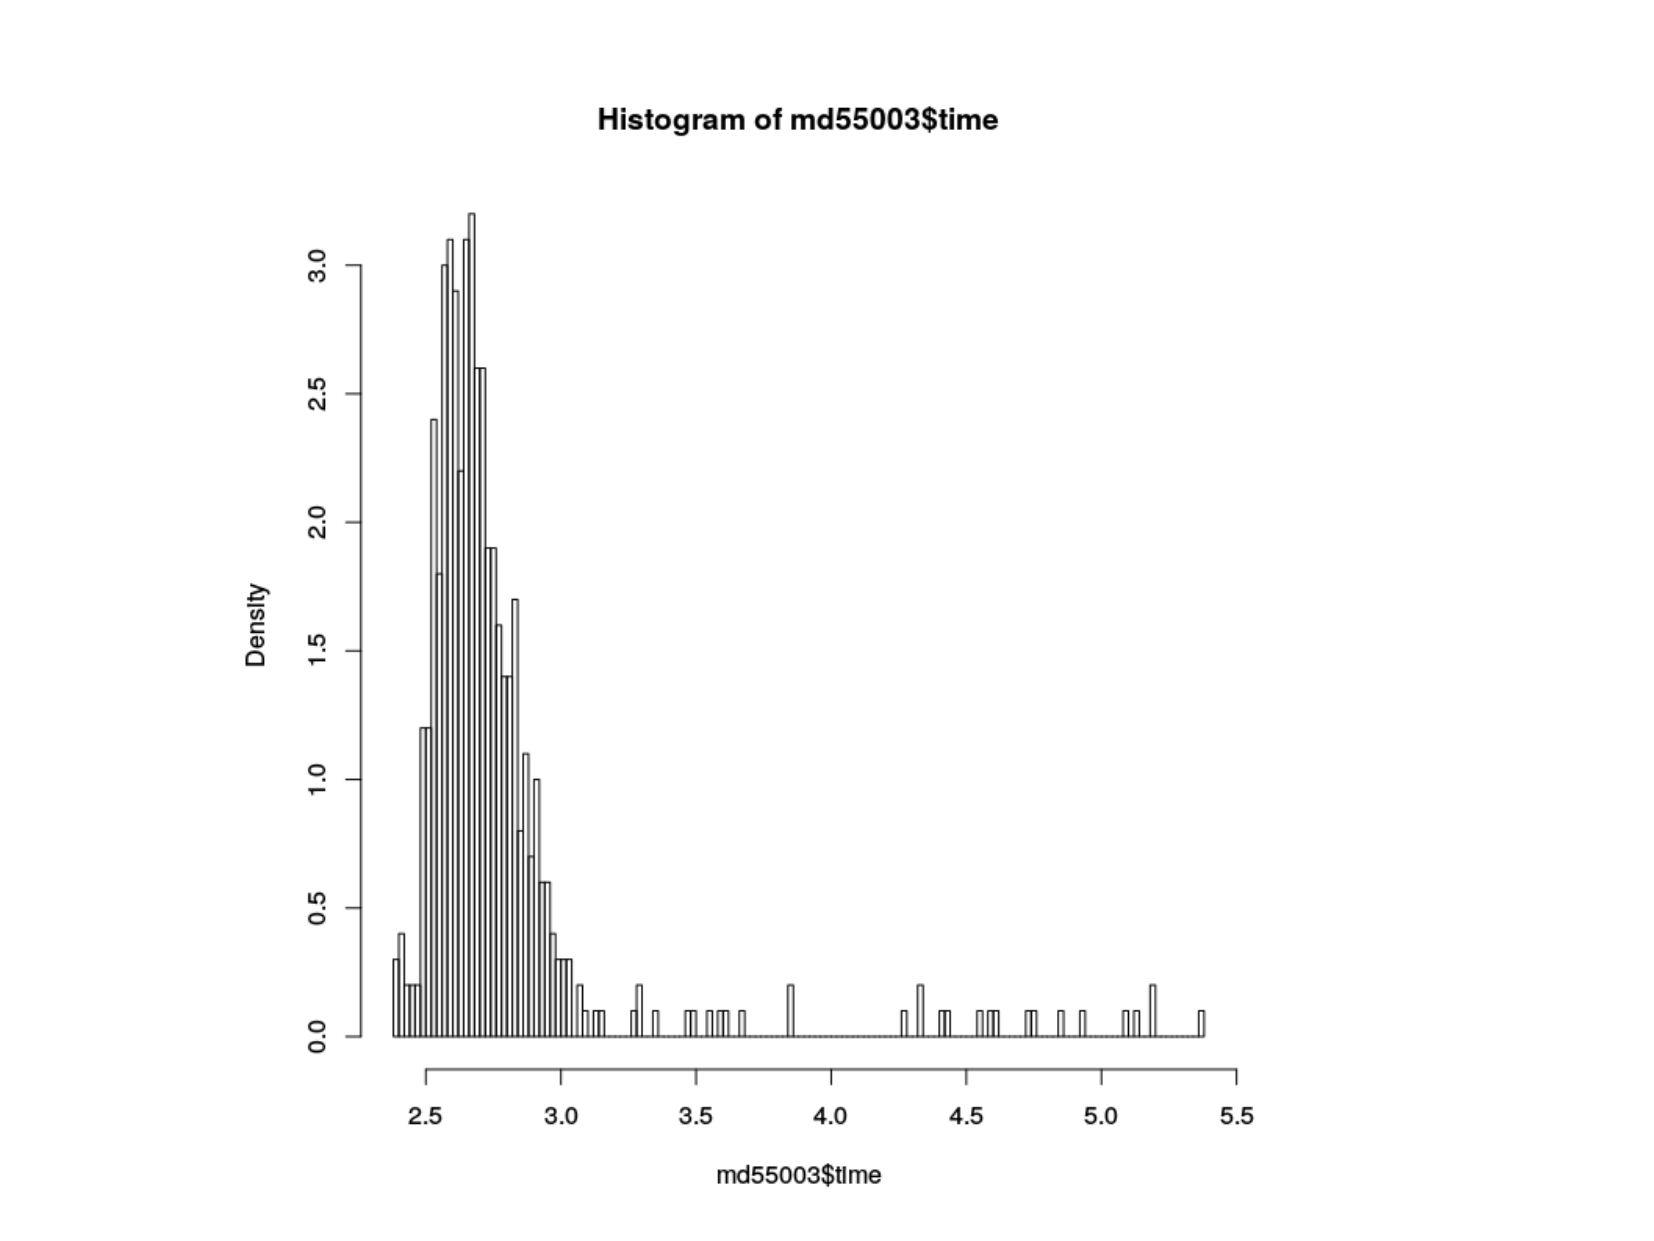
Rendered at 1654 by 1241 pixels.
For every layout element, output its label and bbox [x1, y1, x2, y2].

picture [238, 58, 1300, 1223]
